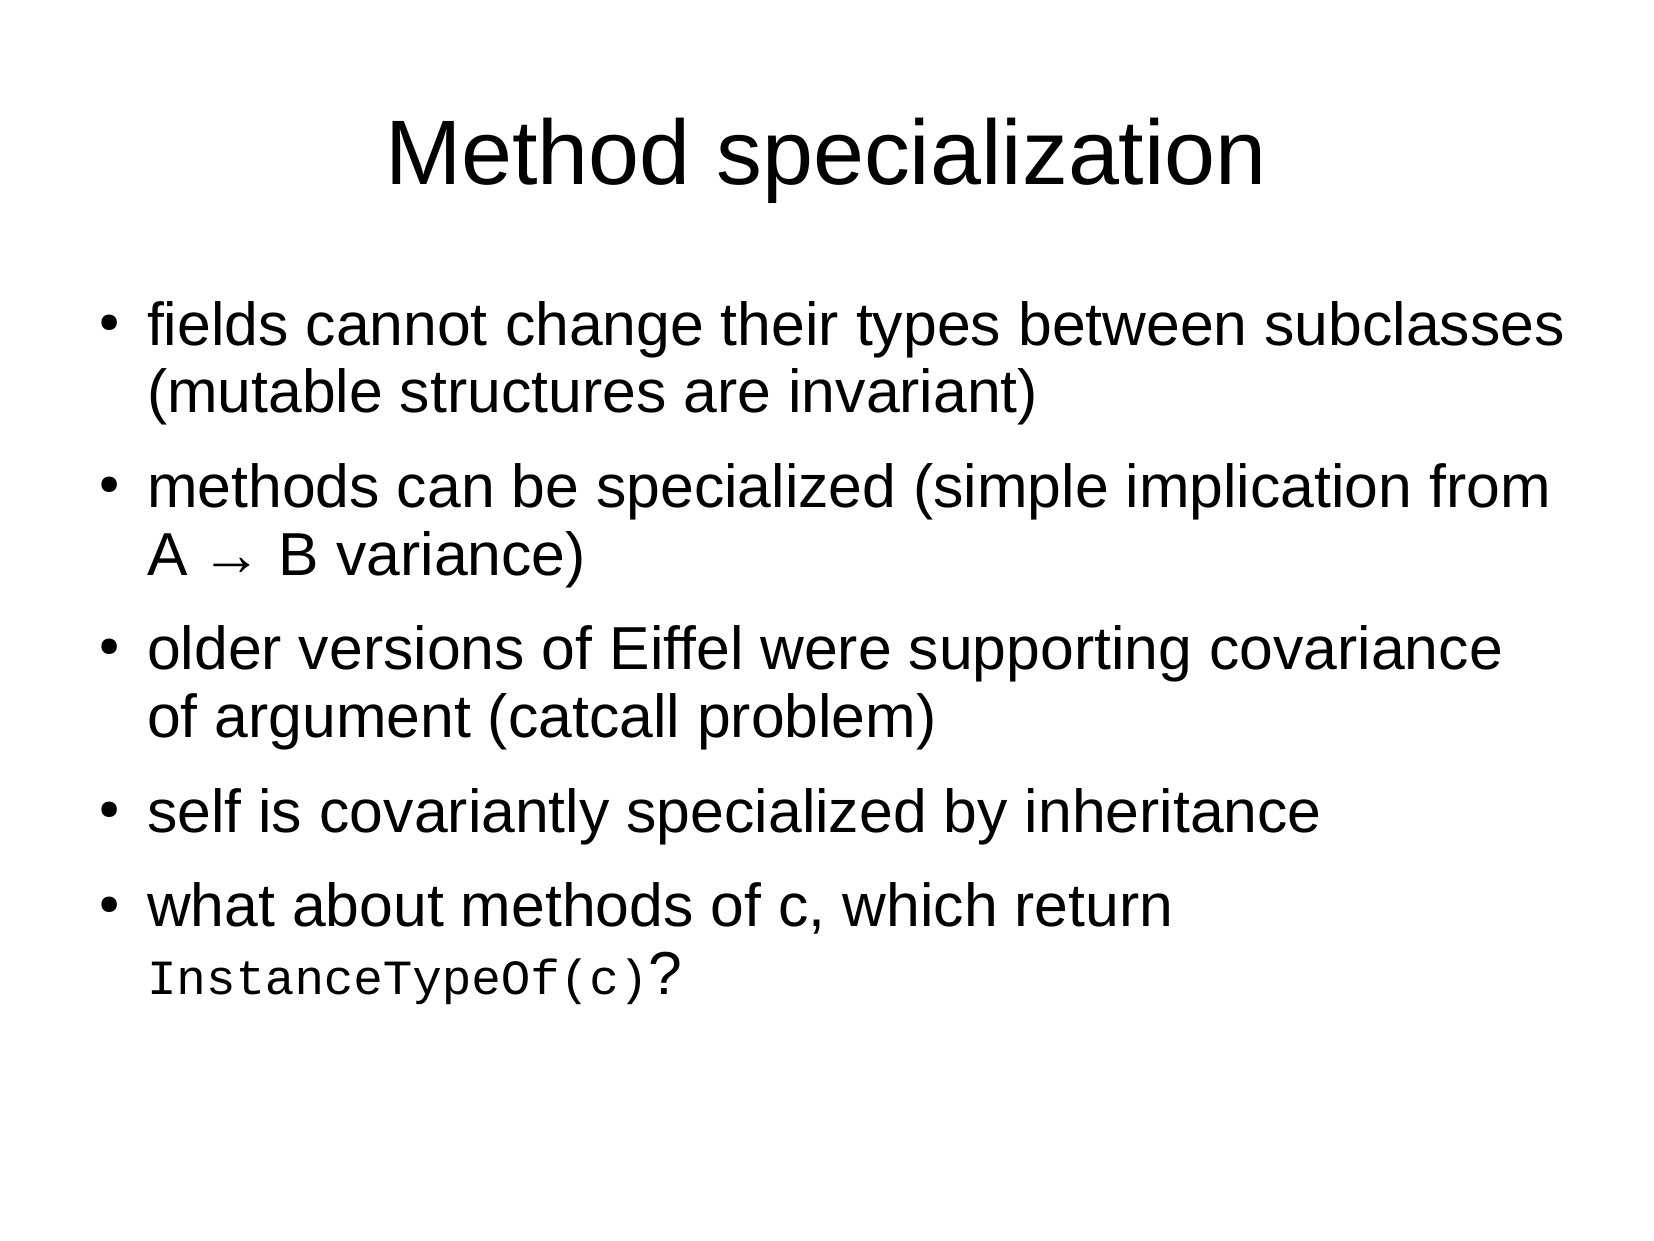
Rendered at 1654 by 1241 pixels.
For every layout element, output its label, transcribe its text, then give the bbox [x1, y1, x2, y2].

title Method specialization [82, 49, 1571, 257]
list fields cannot change their types between subclasses (mutable structures are invariant) methods can be specialized (simple implication from A → B variance) older versions of Eiffel were supporting covariance of argument (catcall problem) self is covariantly specialized by inheritance what about methods of c, which return InstanceTypeOf(c)? [82, 290, 1571, 1010]
